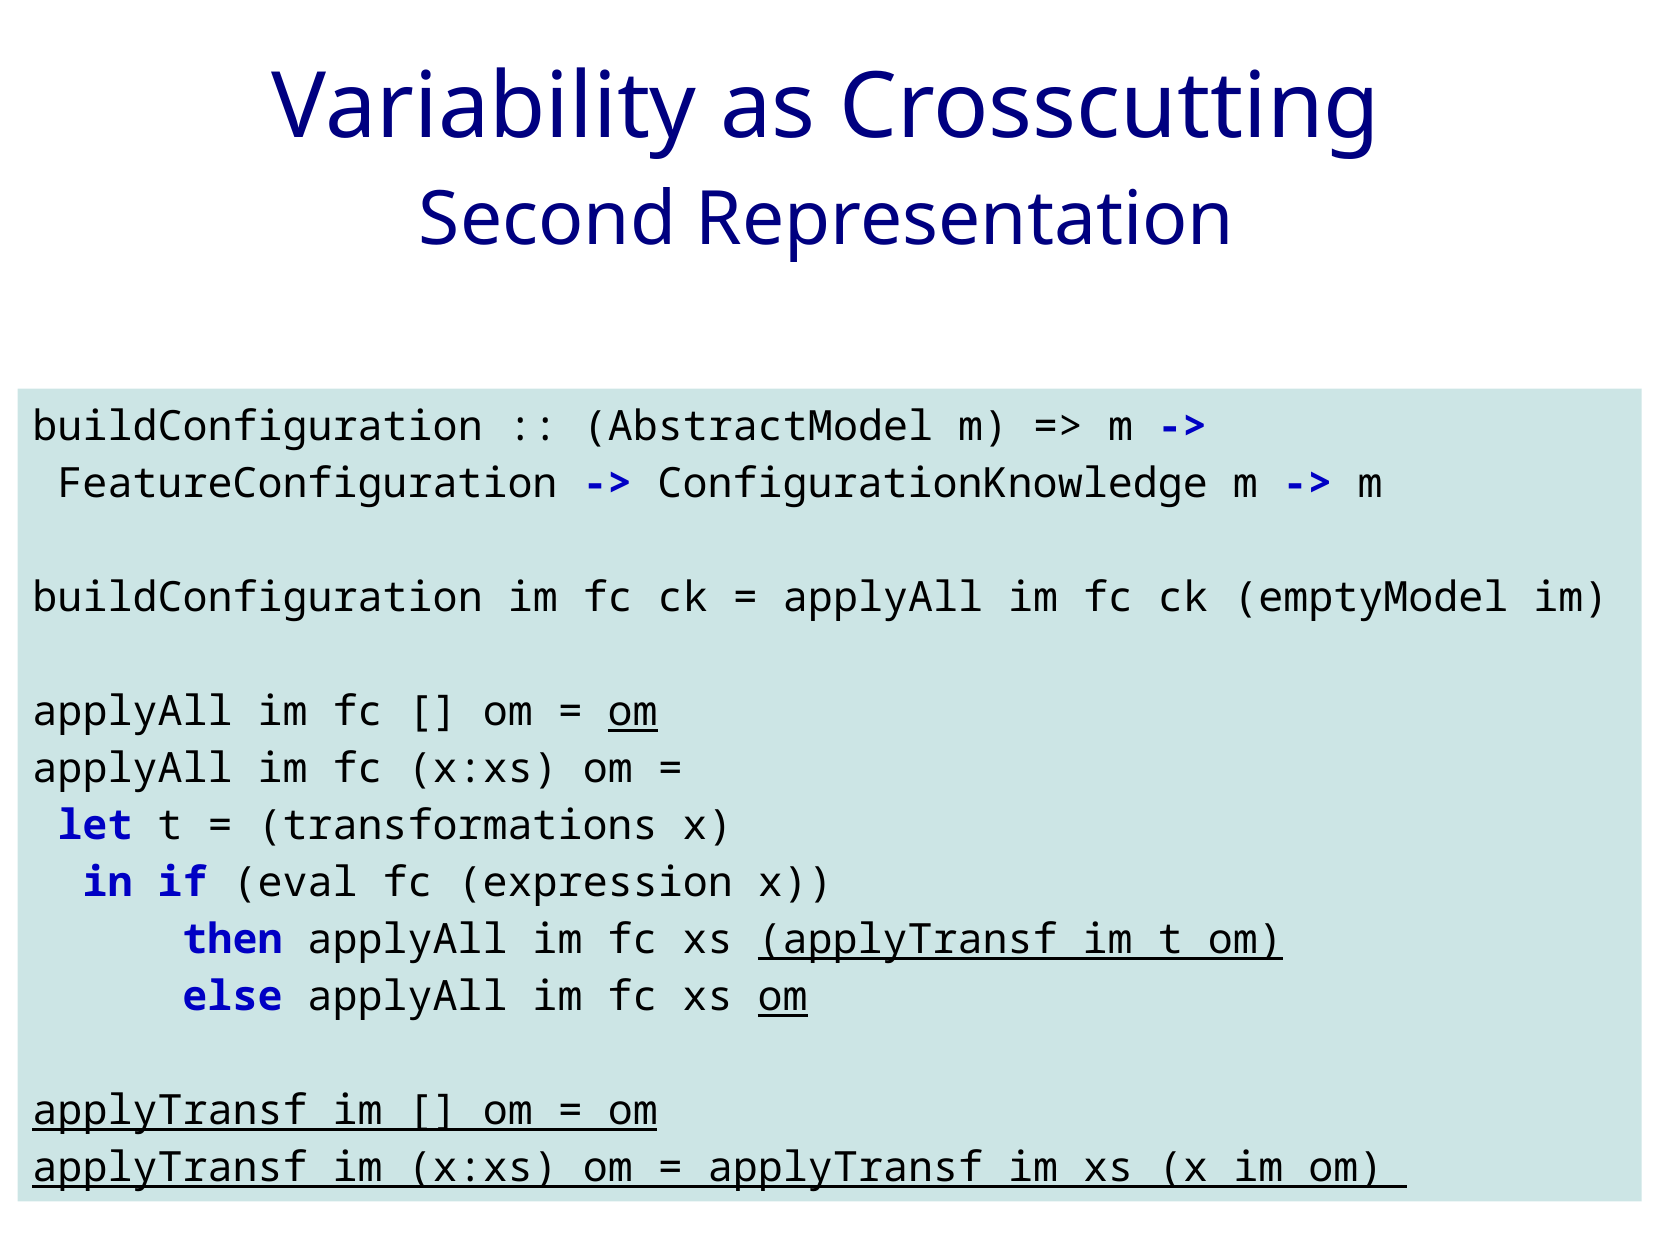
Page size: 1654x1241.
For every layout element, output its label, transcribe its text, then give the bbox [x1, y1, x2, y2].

title Variability as Crosscutting Second Representation [82, 36, 1571, 270]
text_box buildConfiguration :: (AbstractModel m) => m -> FeatureConfiguration -> ConfigurationKnowledge m -> m buildConfiguration im fc ck = applyAll im fc ck (emptyModel im) applyAll im fc [] om = om applyAll im fc (x:xs) om = let t = (transformations x) in if (eval fc (expression x)) then applyAll im fc xs (applyTransf im t om) else applyAll im fc xs om applyTransf im [] om = om applyTransf im (x:xs) om = applyTransf im xs (x im om) [17, 388, 1642, 1139]
